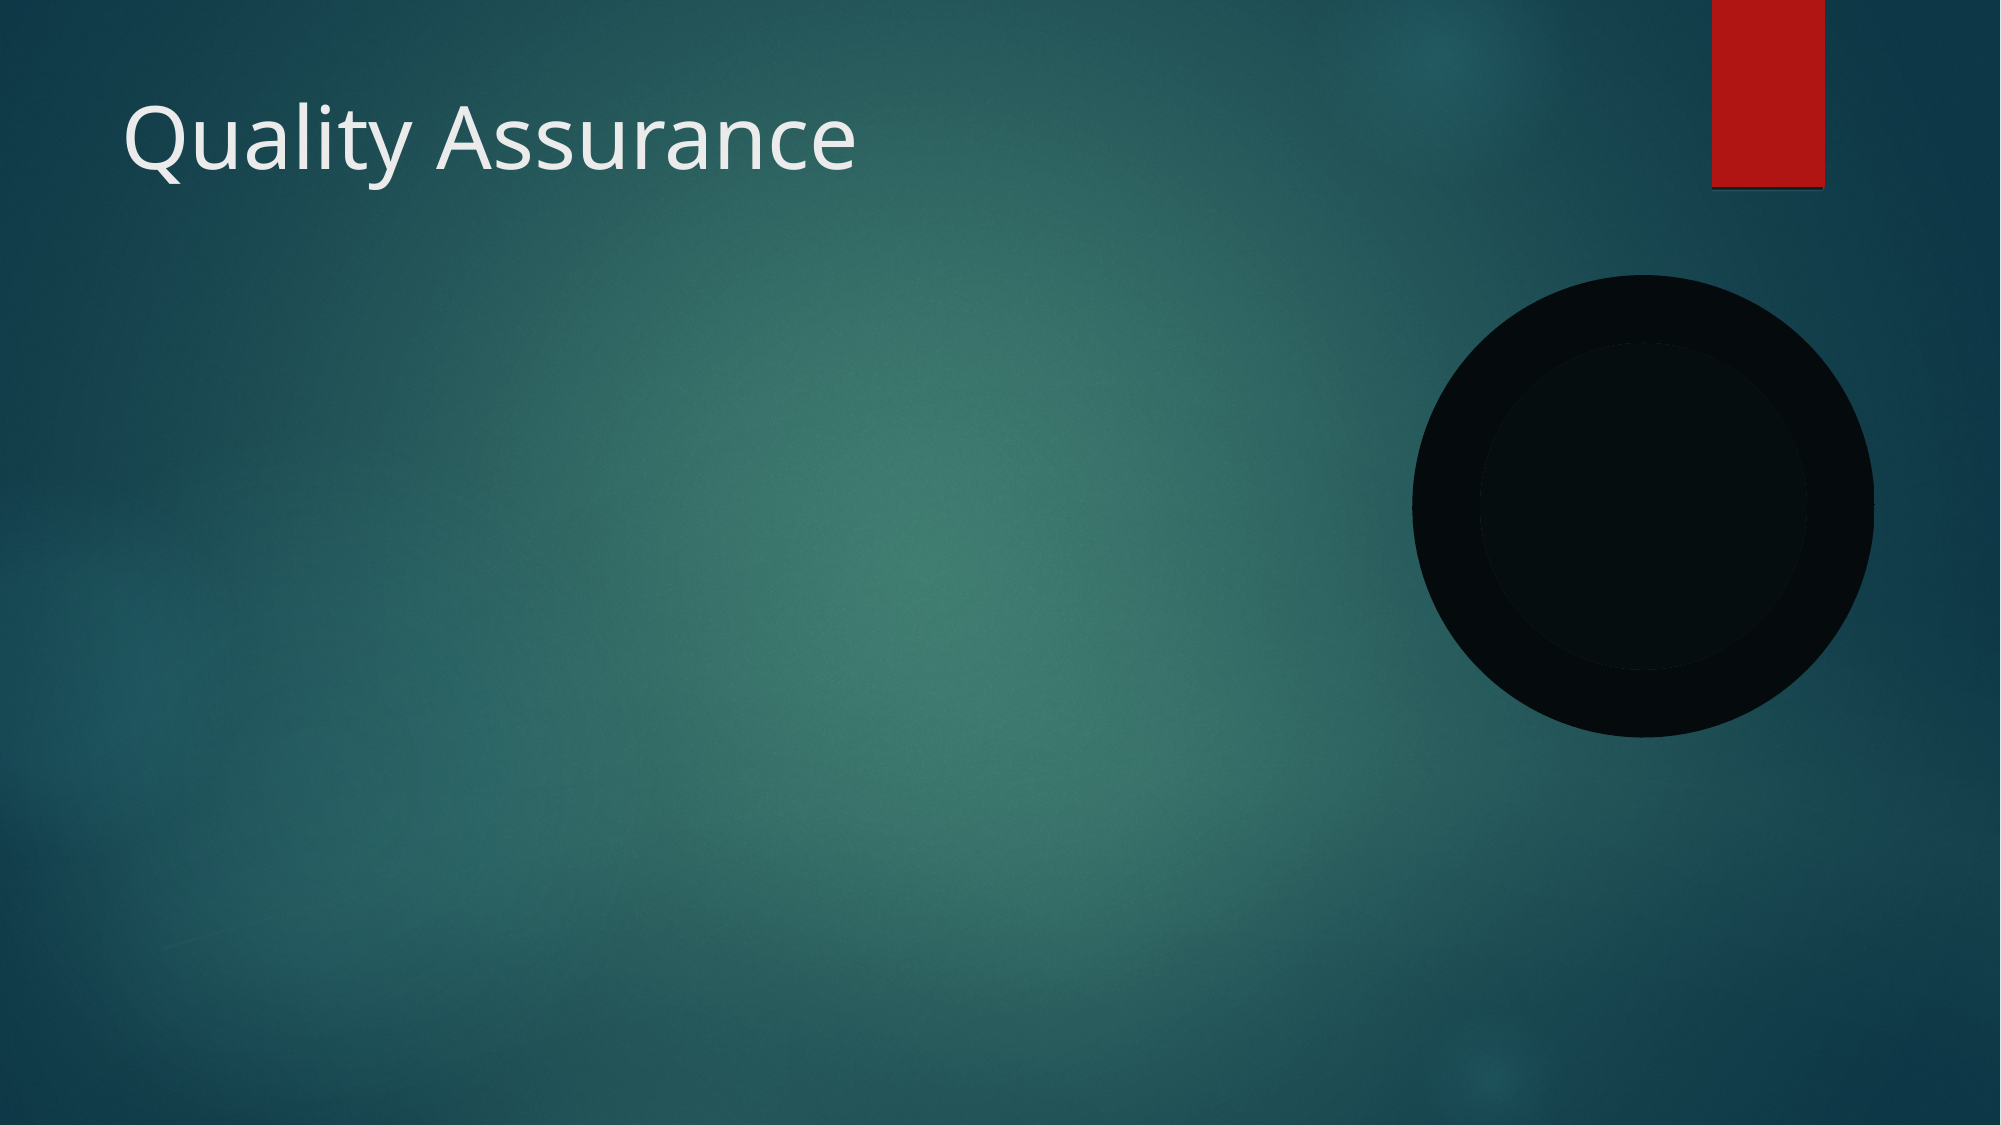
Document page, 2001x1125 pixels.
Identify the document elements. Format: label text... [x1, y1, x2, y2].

title Quality Assurance [106, 74, 1649, 305]
